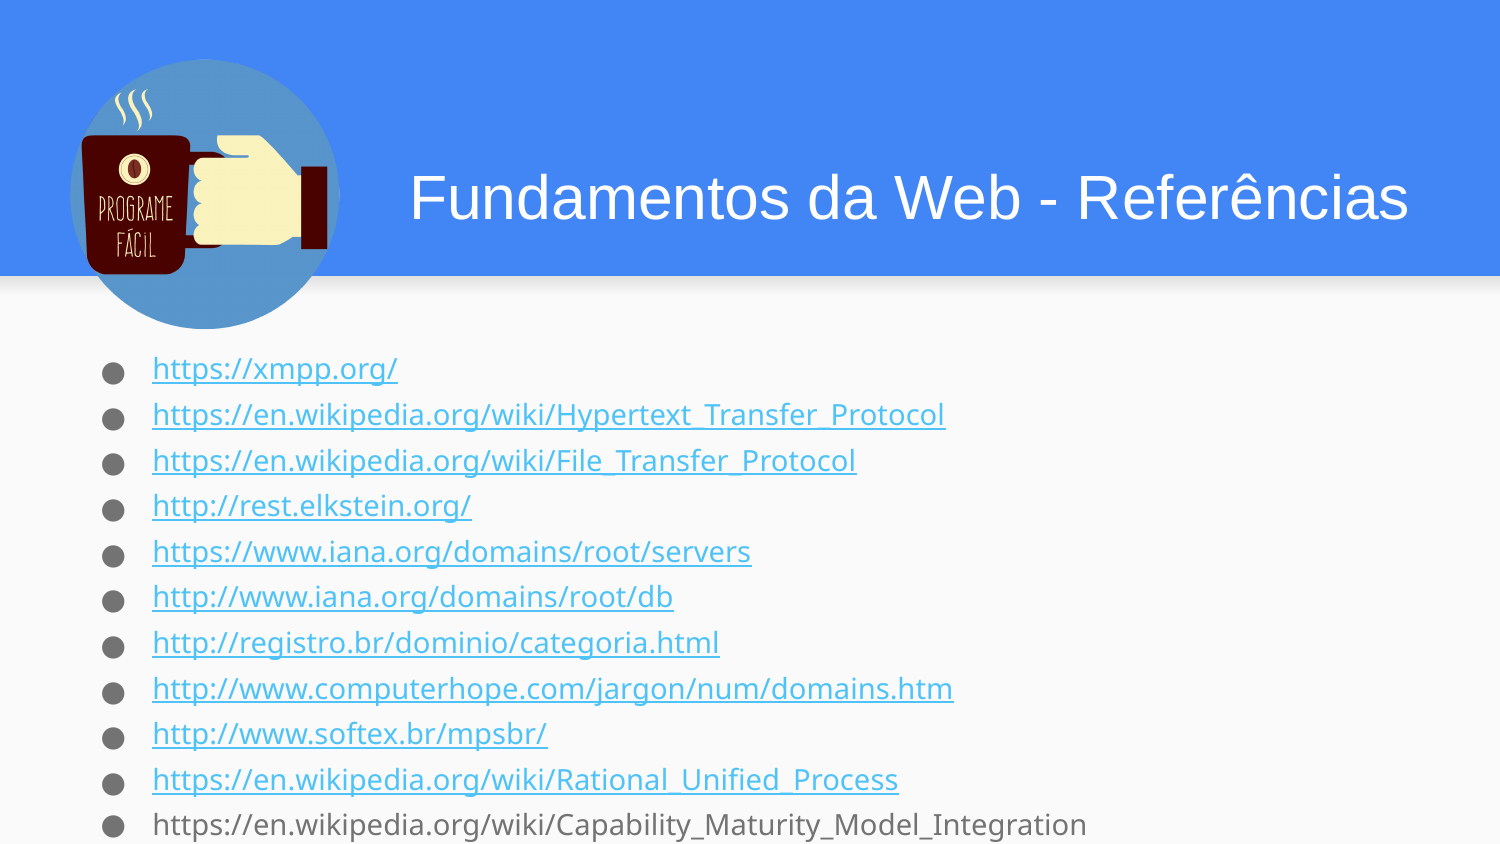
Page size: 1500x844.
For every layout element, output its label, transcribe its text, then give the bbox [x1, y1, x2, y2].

list https://xmpp.org/ https://en.wikipedia.org/wiki/Hypertext_Transfer_Protocol https://en.wikipedia.org/wiki/File_Transfer_Protocol http://rest.elkstein.org/ https://www.iana.org/domains/root/servers http://www.iana.org/domains/root/db http://registro.br/dominio/categoria.html http://www.computerhope.com/jargon/num/domains.htm http://www.softex.br/mpsbr/ https://en.wikipedia.org/wiki/Rational_Unified_Process https://en.wikipedia.org/wiki/Capability_Maturity_Model_Integration [62, 329, 1462, 807]
title Fundamentos da Web - Referências [385, 121, 1427, 248]
picture [24, 57, 385, 330]
